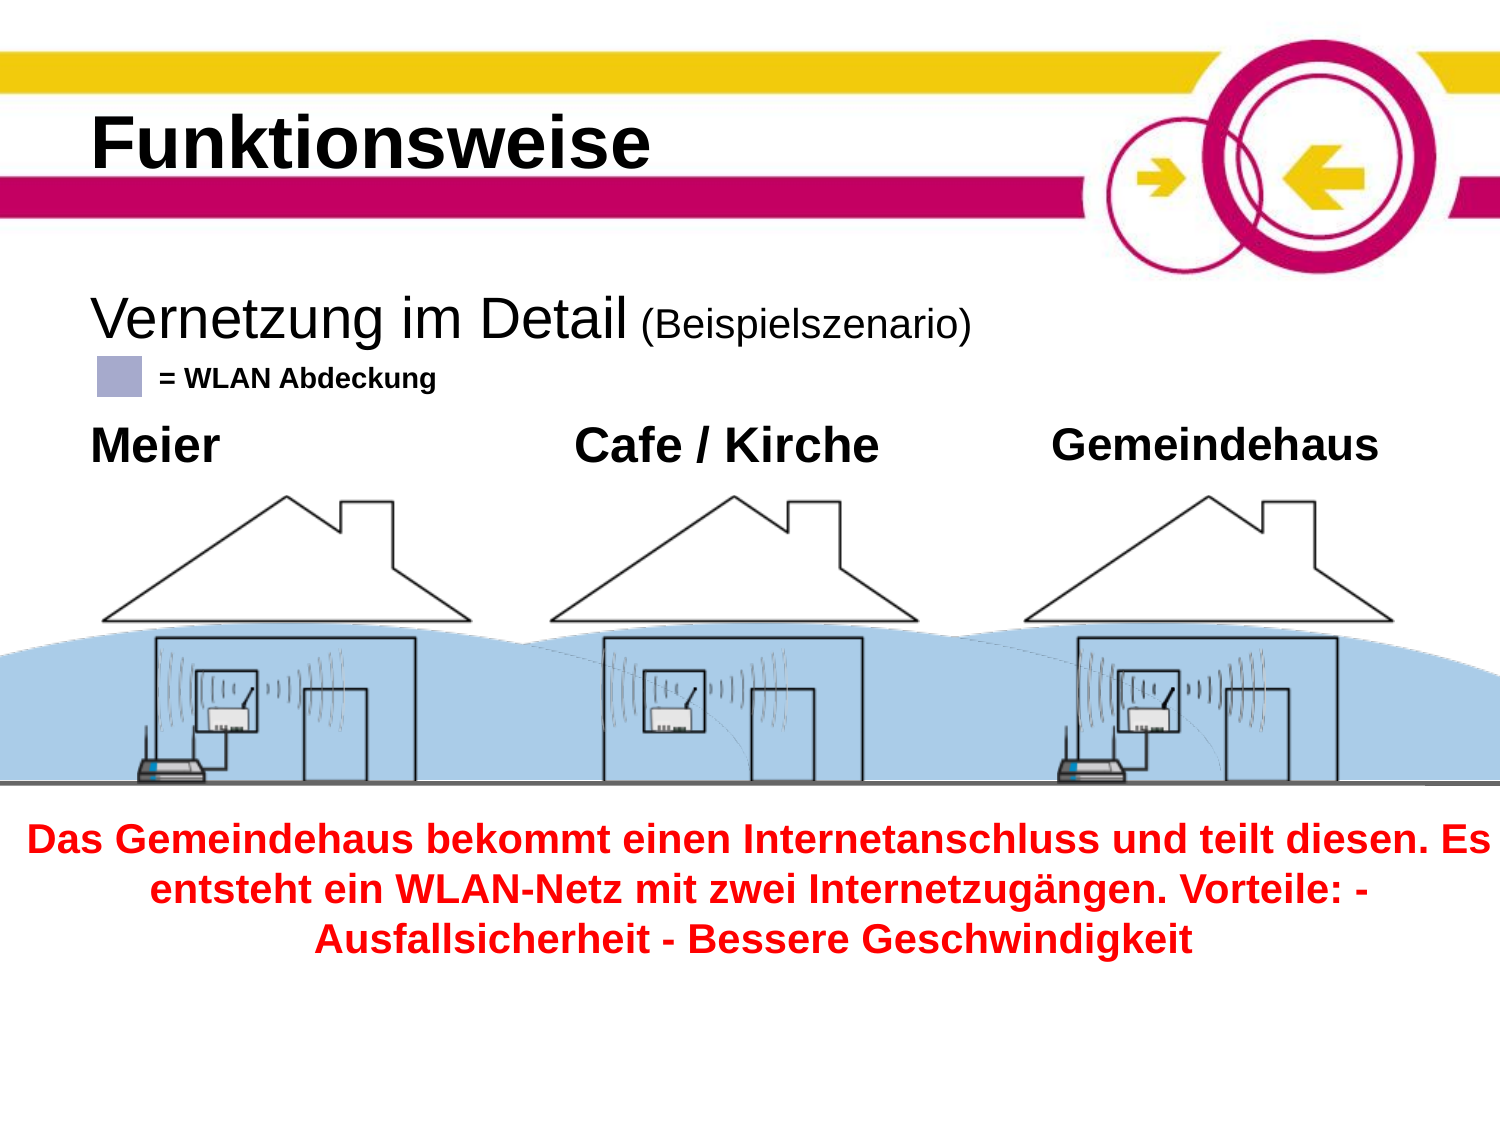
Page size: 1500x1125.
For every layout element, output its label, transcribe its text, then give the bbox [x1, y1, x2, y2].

text_box Das Gemeindehaus bekommt einen Internetanschluss und teilt diesen. Es entsteht ein WLAN-Netz mit zwei Internetzugängen. Vorteile: - Ausfallsicherheit - Bessere Geschwindigkeit [0, 796, 1500, 910]
picture [0, 495, 1500, 784]
text_box Gemeindehaus [1036, 397, 1406, 485]
text_box Funktionsweise [75, 11, 1425, 200]
text_box Cafe / Kirche [559, 397, 957, 485]
text_box Meier [75, 397, 383, 485]
text_box [97, 356, 142, 397]
text_box = WLAN Abdeckung [144, 333, 636, 420]
text_box Vernetzung im Detail (Beispielszenario) [75, 252, 1425, 365]
